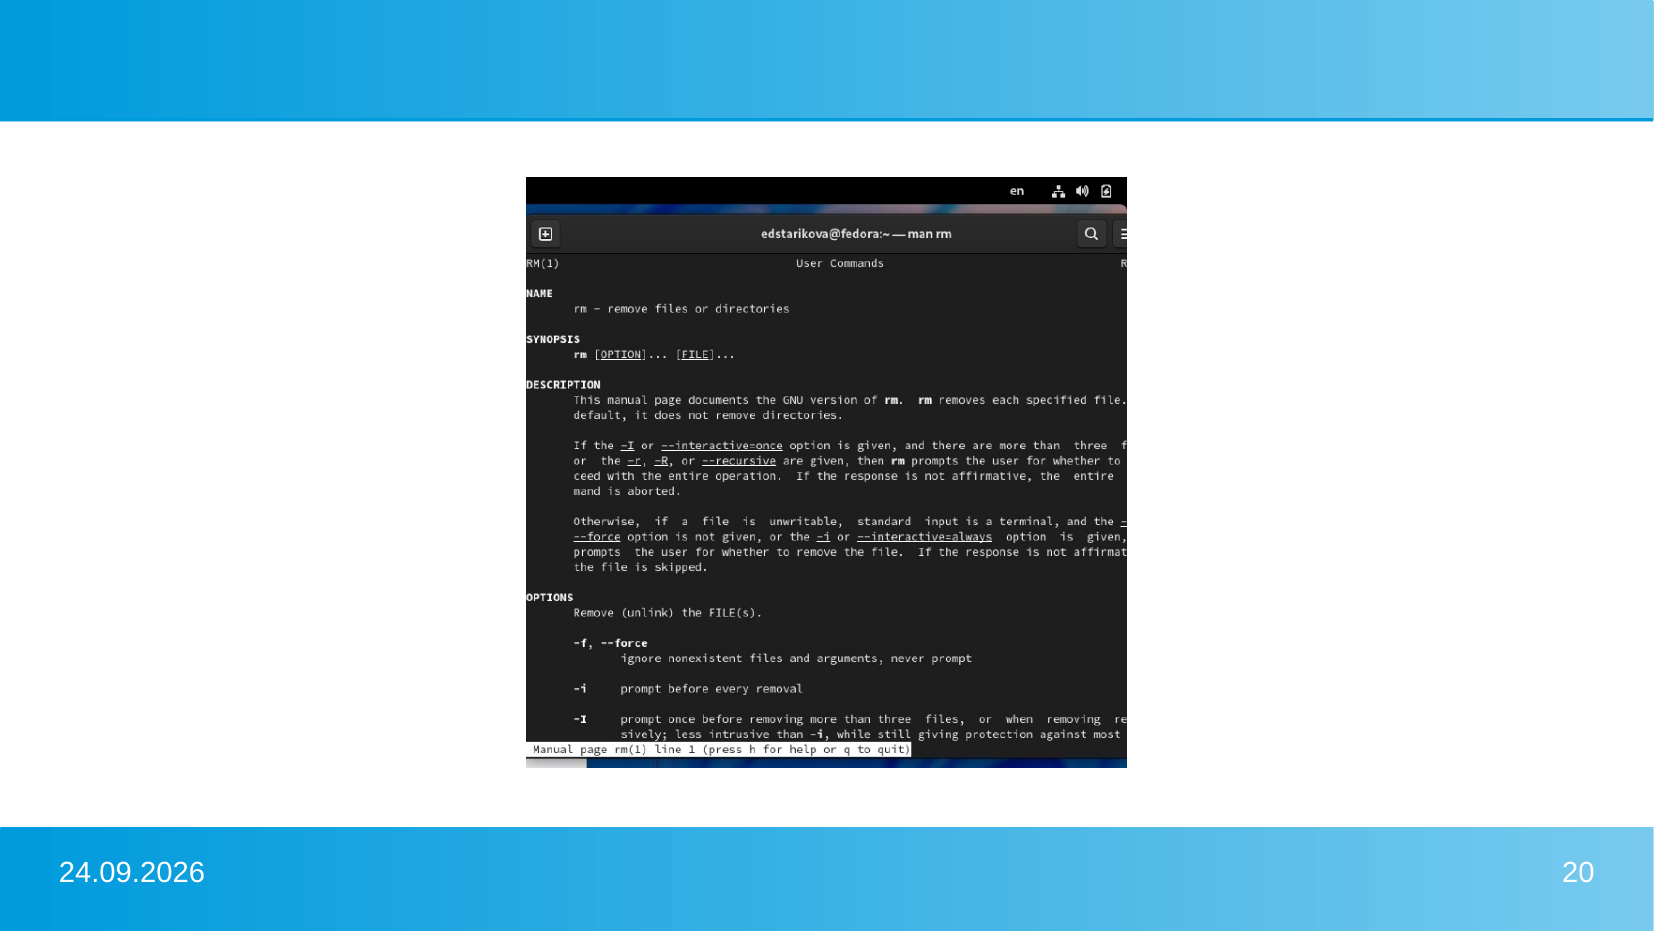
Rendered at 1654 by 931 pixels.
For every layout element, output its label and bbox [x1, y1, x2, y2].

picture [526, 177, 1127, 768]
